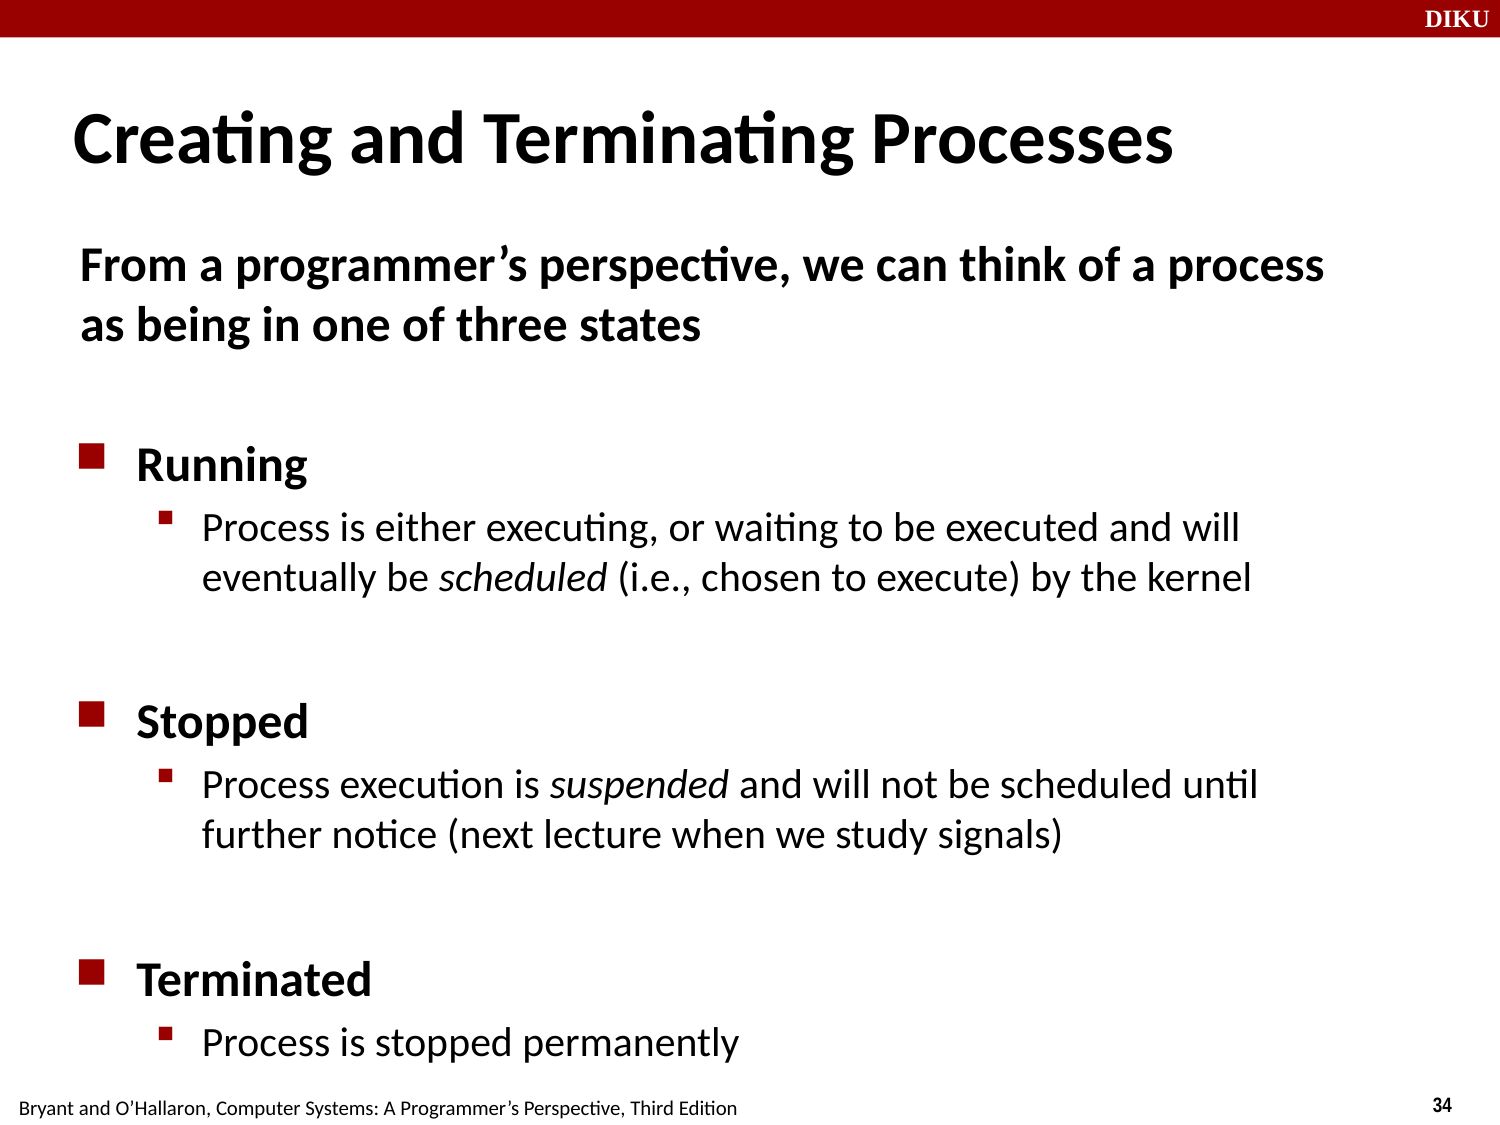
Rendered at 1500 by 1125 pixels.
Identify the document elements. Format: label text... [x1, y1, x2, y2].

title Creating and Terminating Processes [58, 71, 1304, 197]
list From a programmer’s perspective, we can think of a process as being in one of three states Running Process is either executing, or waiting to be executed and will eventually be scheduled (i.e., chosen to execute) by the kernel Stopped Process execution is suspended and will not be scheduled until further notice (next lecture when we study signals) Terminated Process is stopped permanently [65, 223, 1361, 1050]
